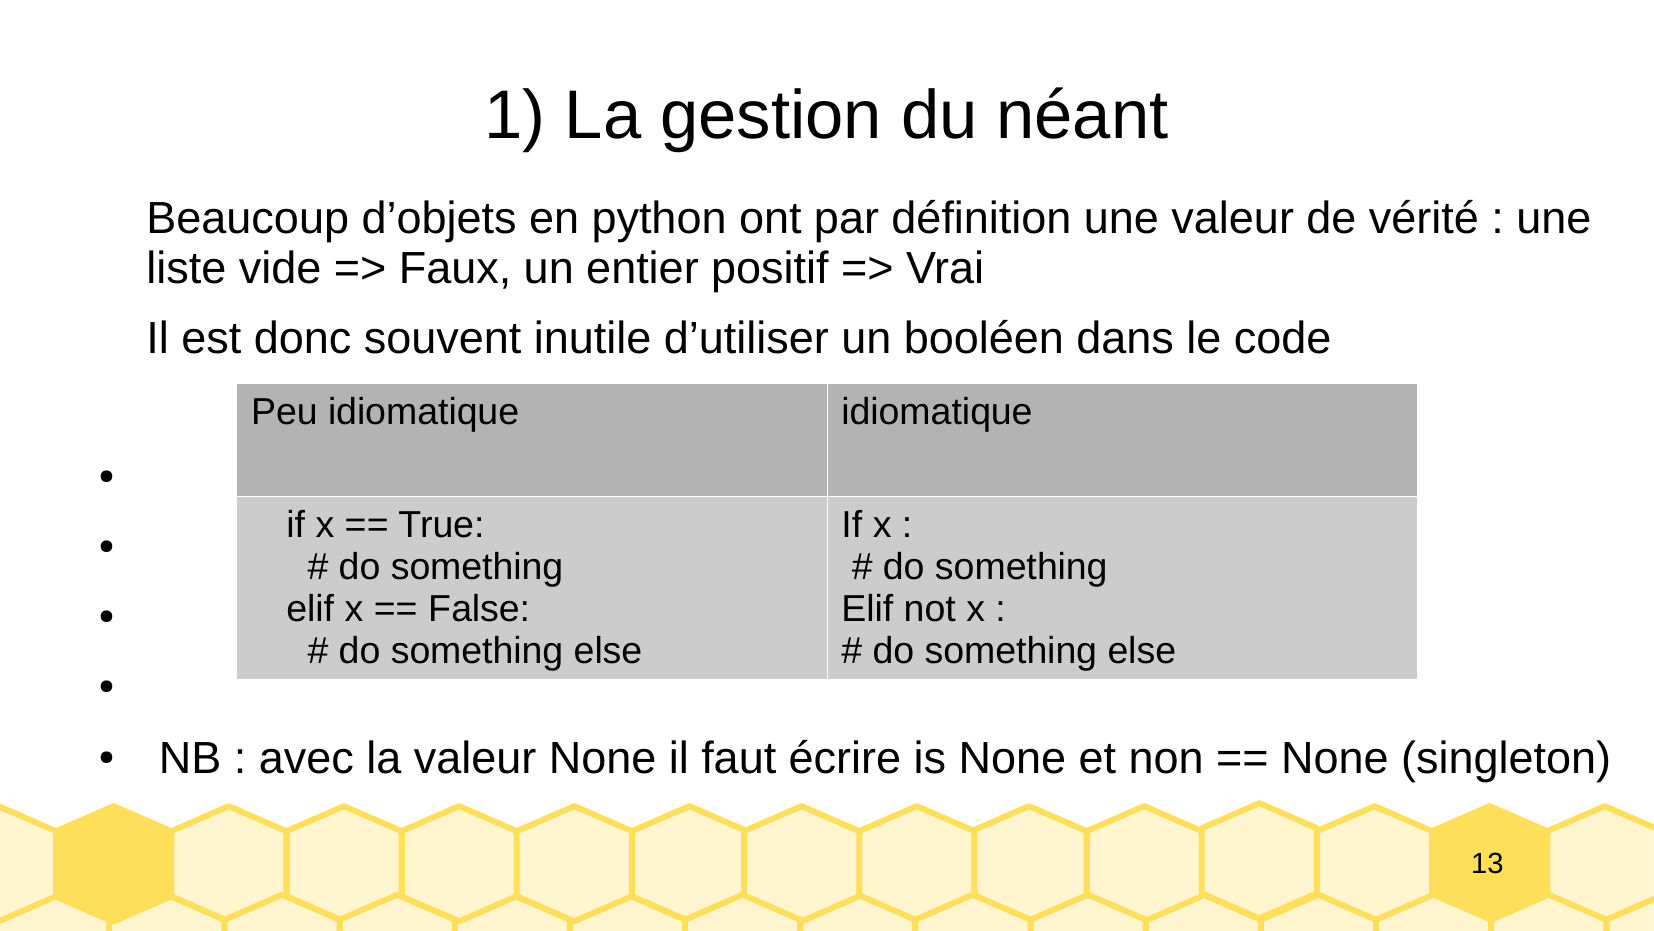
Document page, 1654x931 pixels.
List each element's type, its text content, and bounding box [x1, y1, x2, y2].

table_cell if x == True: # do something elif x == False: # do something else [237, 497, 827, 679]
table_header Peu idiomatique [237, 384, 827, 496]
list Beaucoup d’objets en python ont par définition une valeur de vérité : une liste vide => Faux, un entier positif => Vrai Il est donc souvent inutile d’utiliser un booléen dans le code NB : avec la valeur None il faut écrire is None et non == None (singleton) [82, 192, 1654, 857]
table_header idiomatique [828, 384, 1417, 496]
title 1) La gestion du néant [82, 37, 1571, 192]
table_cell If x : # do something Elif not x : # do something else [828, 497, 1417, 679]
